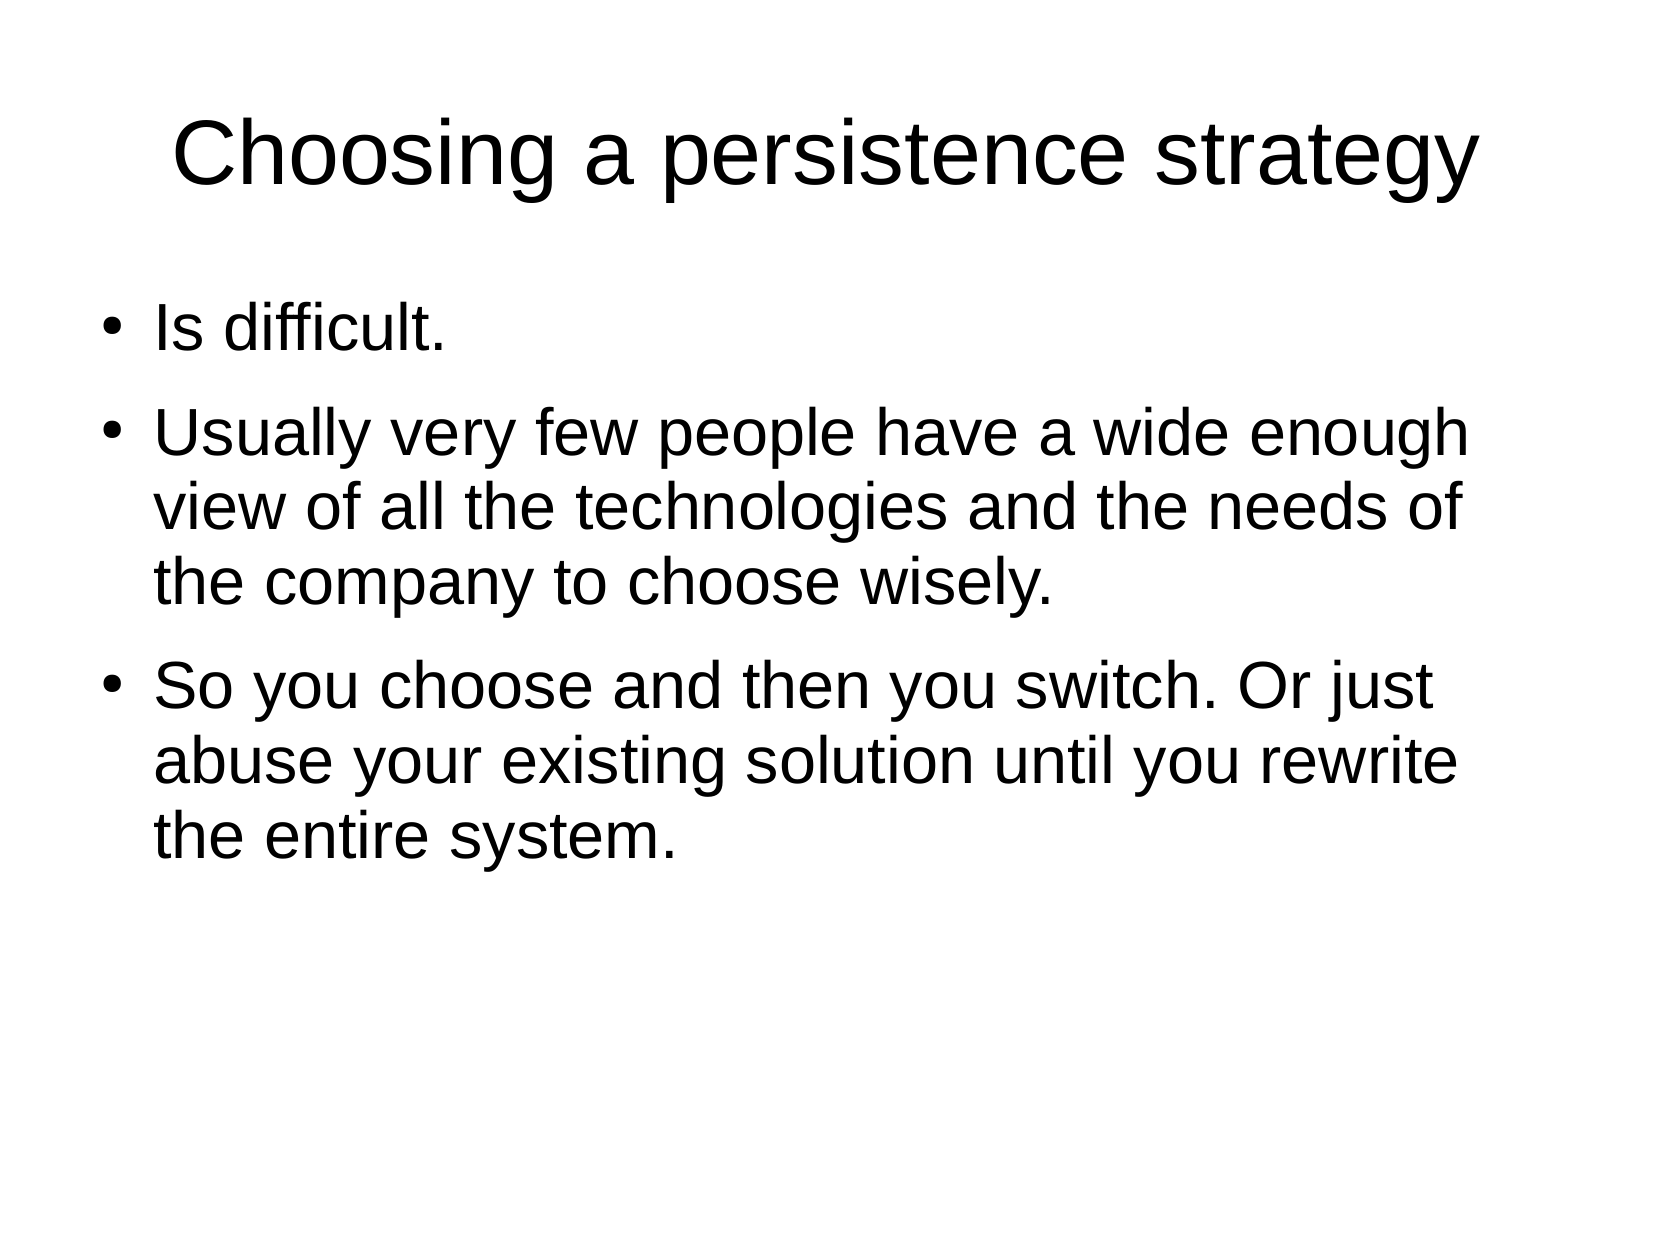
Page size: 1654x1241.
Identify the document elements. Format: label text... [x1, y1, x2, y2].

title Choosing a persistence strategy [82, 49, 1571, 257]
list Is difficult. Usually very few people have a wide enough view of all the technologies and the needs of the company to choose wisely. So you choose and then you switch. Or just abuse your existing solution until you rewrite the entire system. [82, 290, 1538, 1010]
